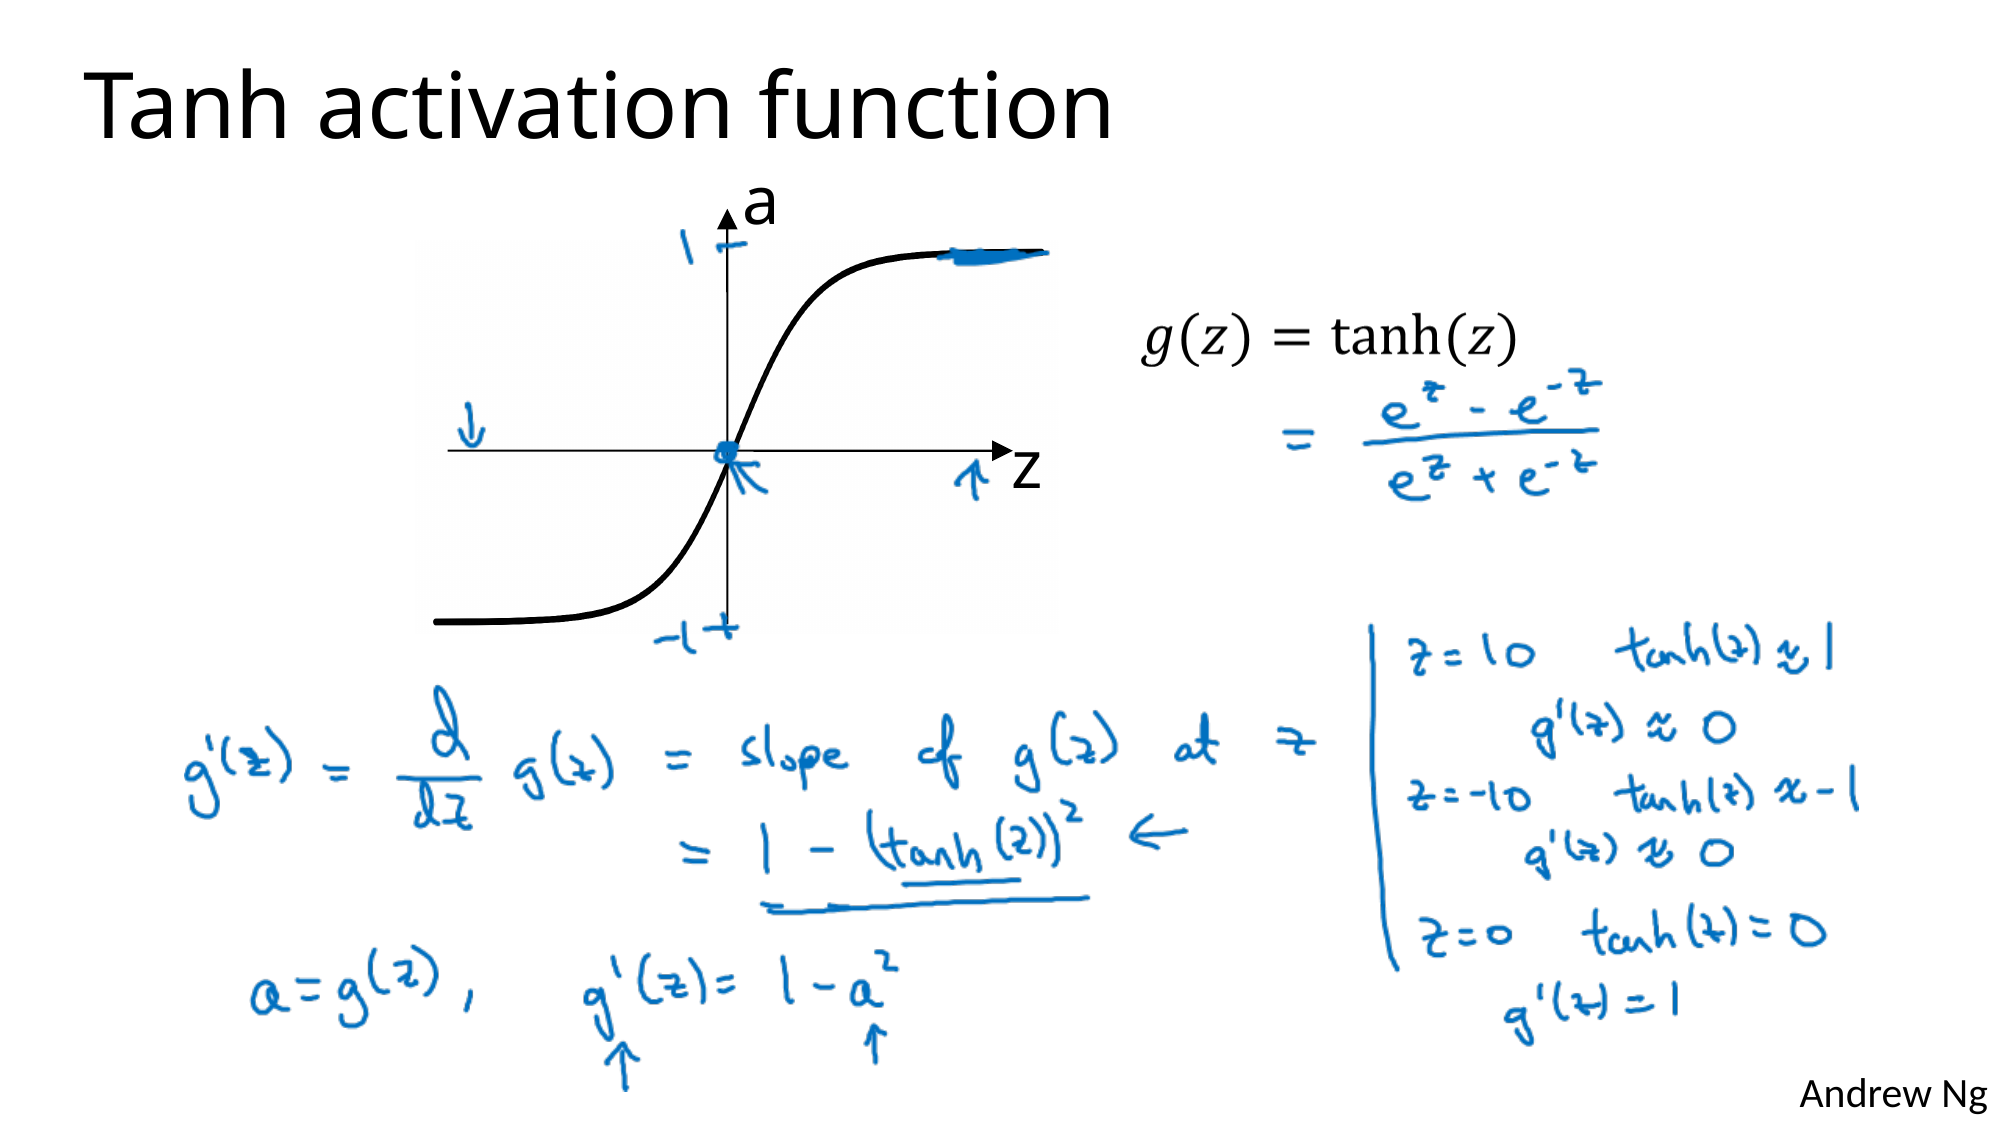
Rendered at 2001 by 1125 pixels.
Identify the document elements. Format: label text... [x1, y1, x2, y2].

text_box a [727, 150, 795, 229]
title Tanh activation function [68, 0, 1794, 218]
picture [184, 229, 1859, 1092]
